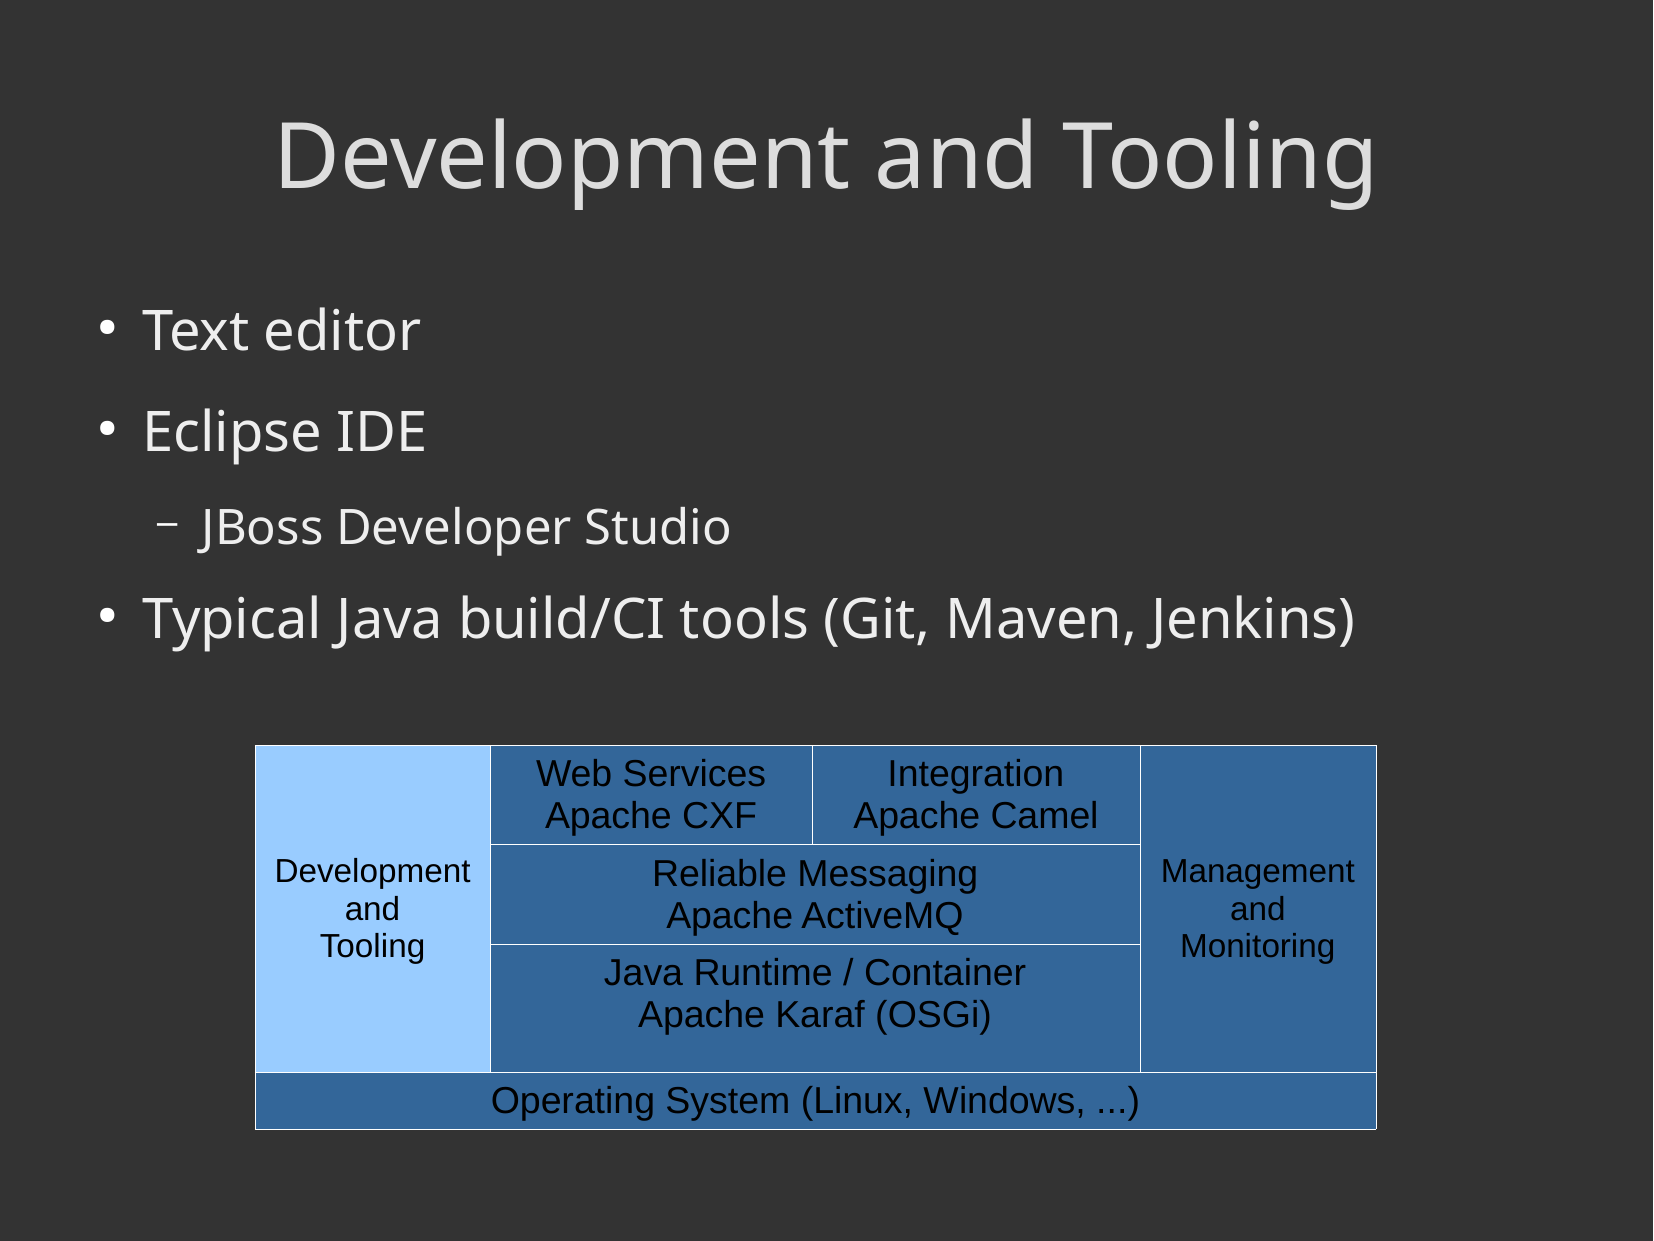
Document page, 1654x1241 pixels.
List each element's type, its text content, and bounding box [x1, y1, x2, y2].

title Development and Tooling [82, 49, 1571, 257]
table_cell Operating System (Linux, Windows, ...) [256, 1073, 1376, 1129]
table_header Web Services Apache CXF [491, 746, 812, 844]
table_header Integration Apache Camel [813, 746, 1140, 844]
table_header Management and Monitoring [1141, 746, 1376, 1072]
list Text editor Eclipse IDE JBoss Developer Studio Typical Java build/CI tools (Git, Maven, Jenkins) [82, 290, 1571, 661]
table_cell Java Runtime / Container Apache Karaf (OSGi) [491, 945, 1140, 1072]
table_cell Reliable Messaging Apache ActiveMQ [491, 845, 1140, 944]
table_header Development and Tooling [256, 746, 490, 1072]
